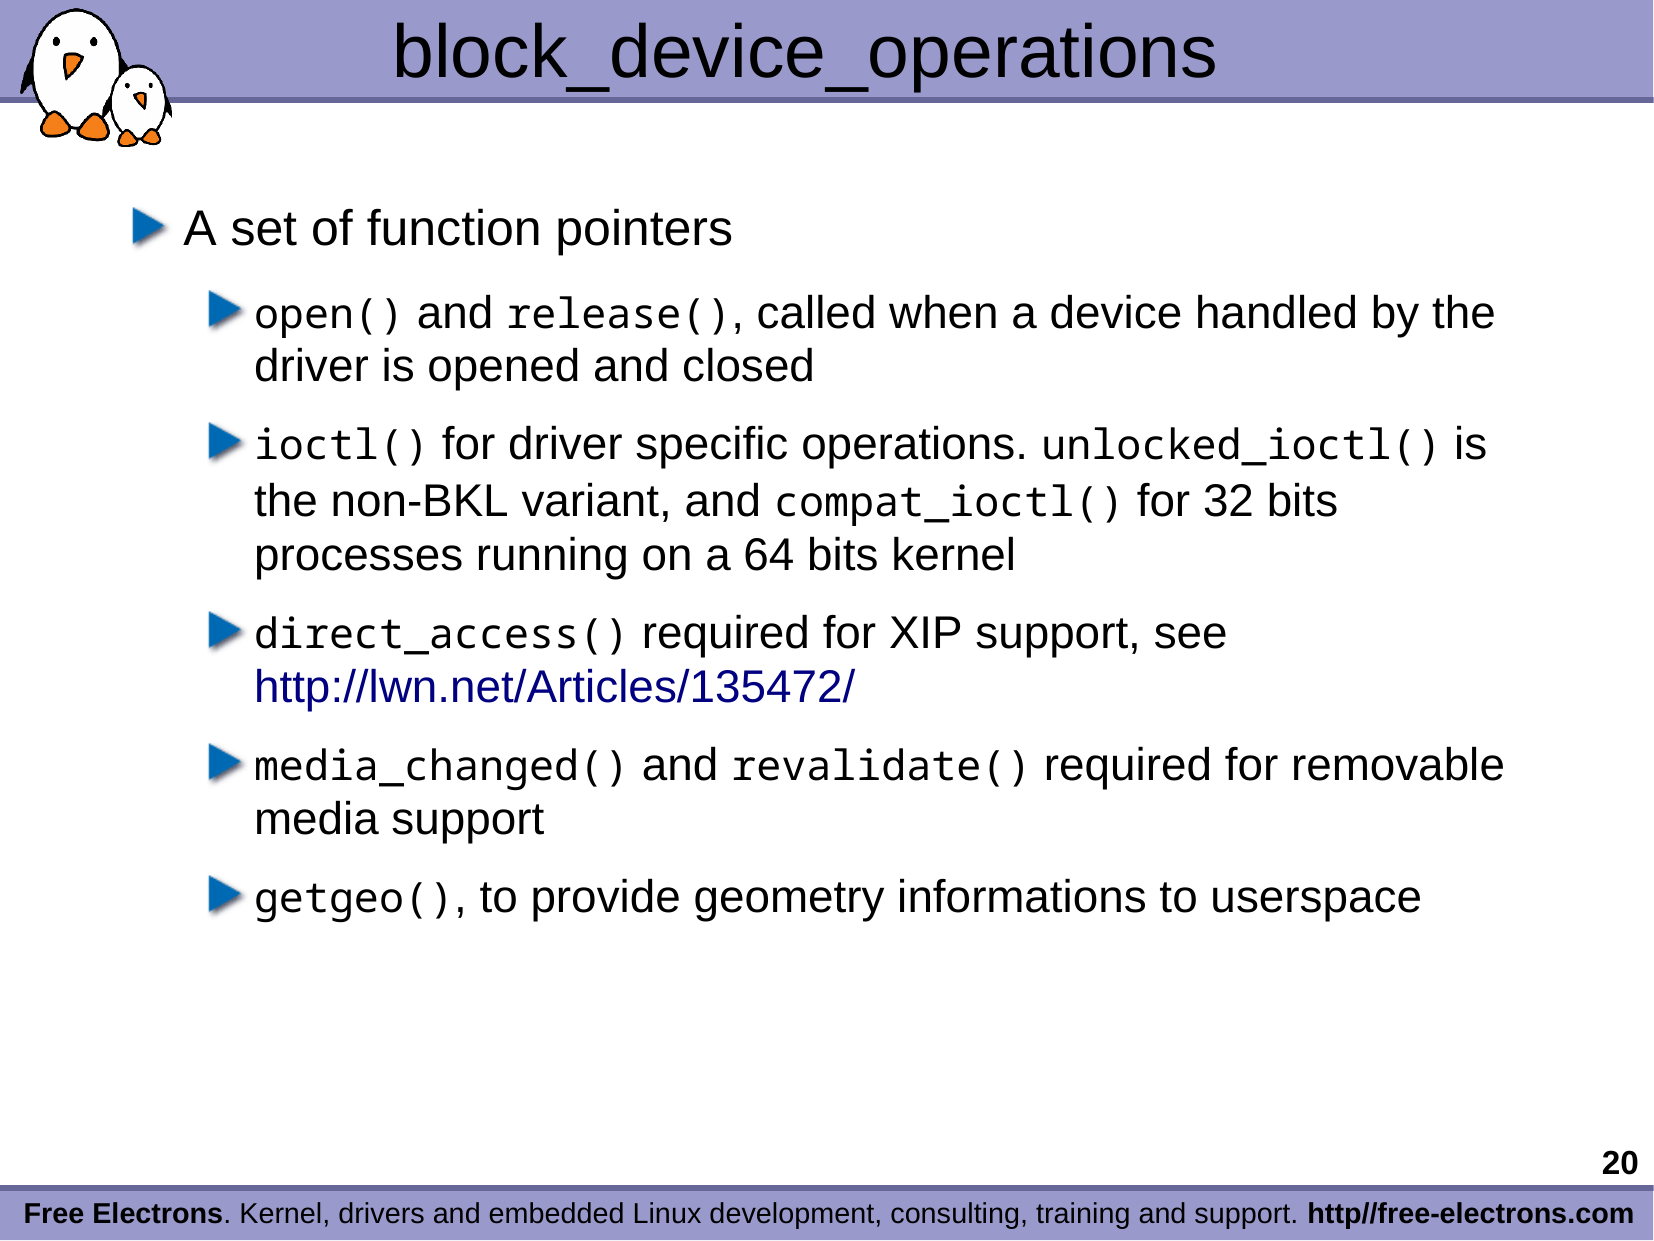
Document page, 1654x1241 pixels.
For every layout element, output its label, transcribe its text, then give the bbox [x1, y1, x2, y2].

picture [20, 8, 172, 147]
list A set of function pointers open() and release(), called when a device handled by the driver is opened and closed ioctl() for driver specific operations. unlocked_ioctl() is the non-BKL variant, and compat_ioctl() for 32 bits processes running on a 64 bits kernel direct_access() required for XIP support, see http://lwn.net/Articles/135472/ media_changed() and revalidate() required for removable media support getgeo(), to provide geometry informations to userspace [112, 200, 1525, 1051]
title block_device_operations [60, 0, 1551, 103]
